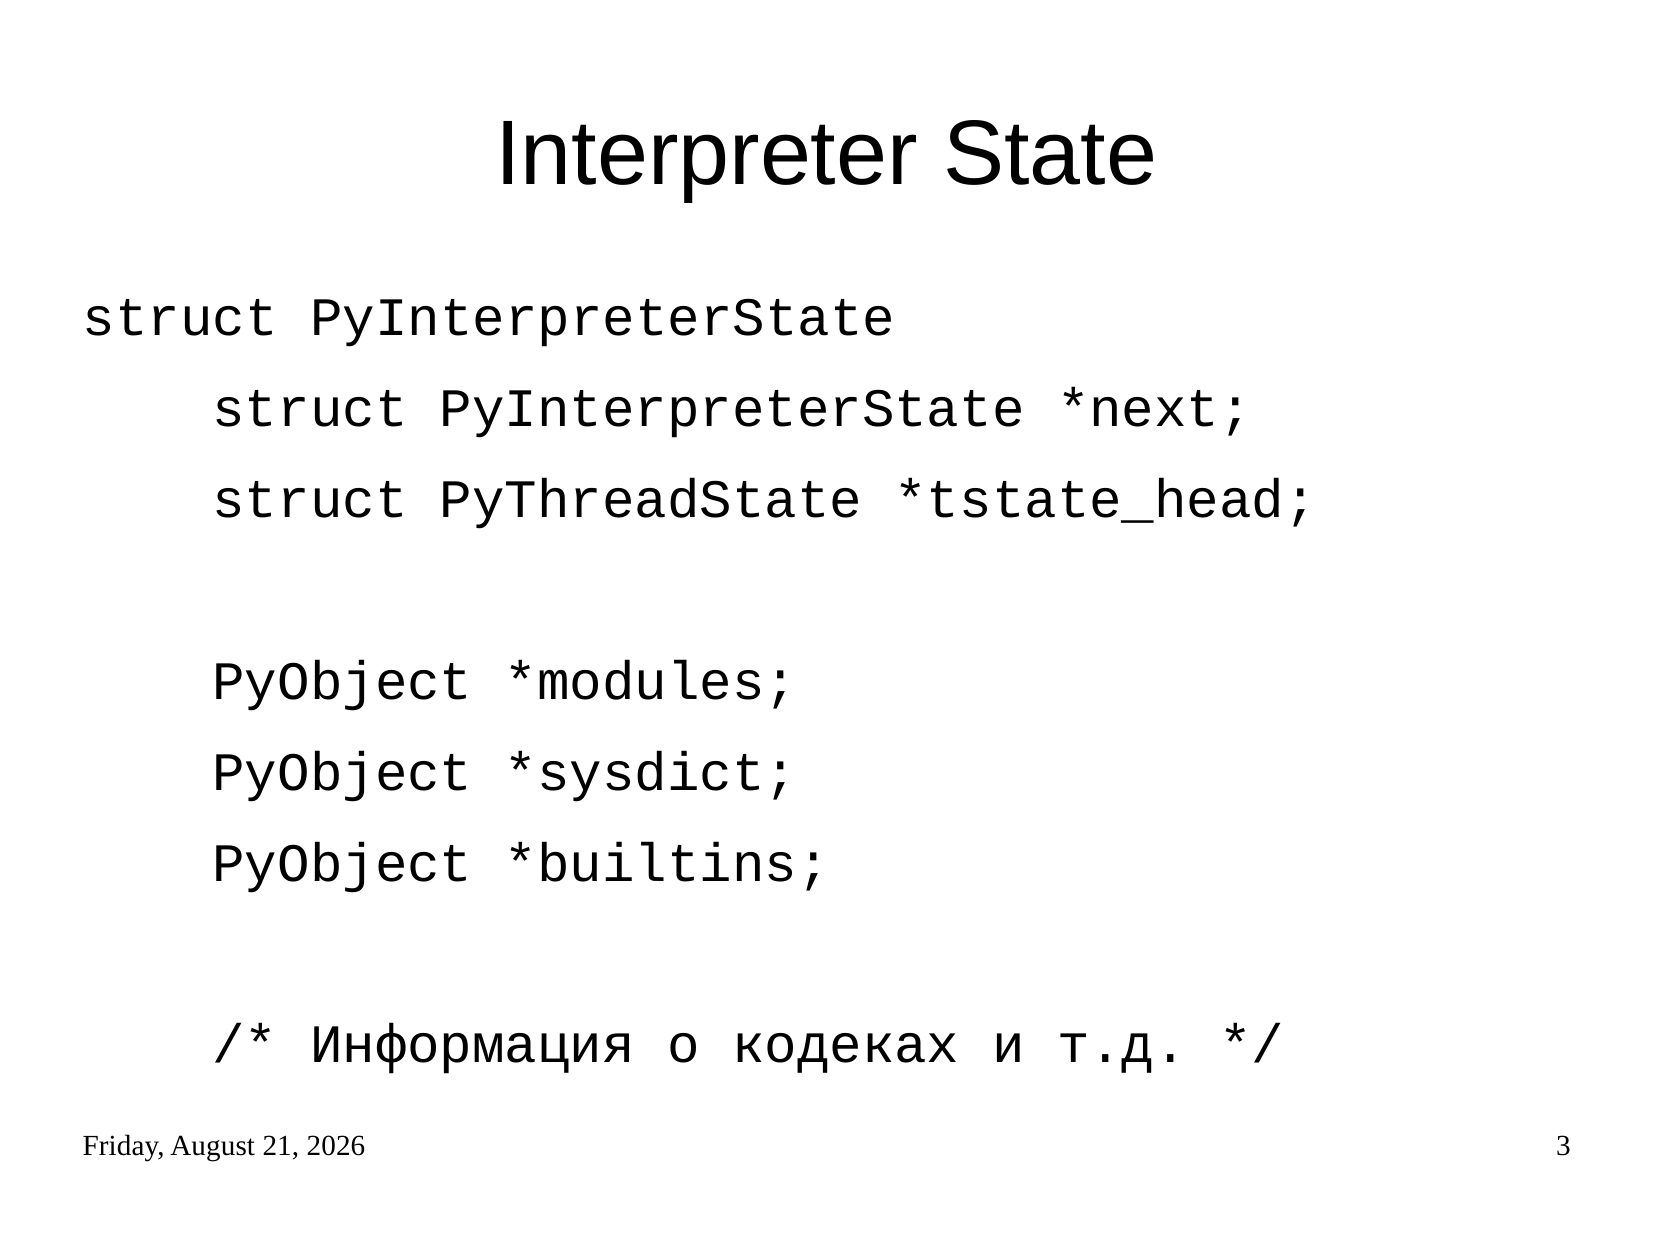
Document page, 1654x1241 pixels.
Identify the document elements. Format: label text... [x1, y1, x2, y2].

title Interpreter State [82, 49, 1571, 257]
list struct PyInterpreterState struct PyInterpreterState *next; struct PyThreadState *tstate_head; PyObject *modules; PyObject *sysdict; PyObject *builtins; /* Информация о кодеках и т.д. */ [82, 290, 1571, 1109]
